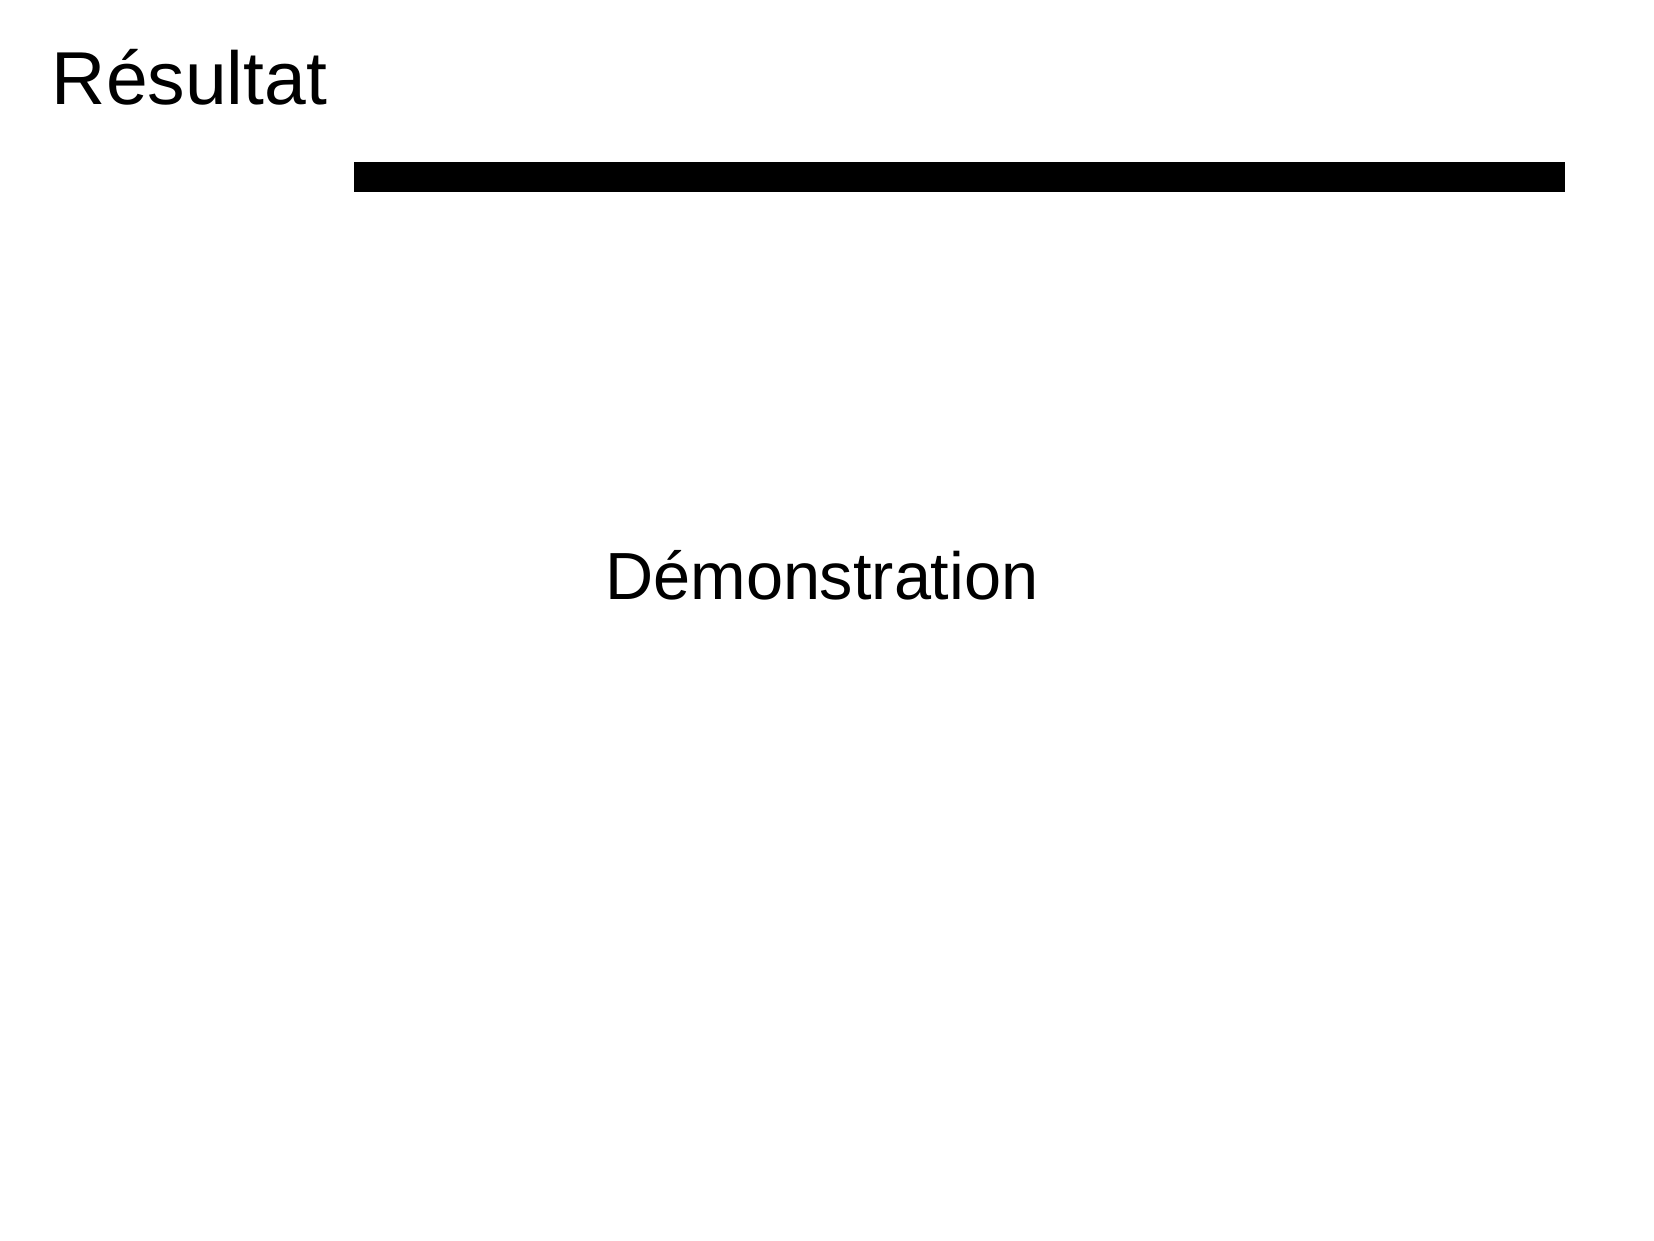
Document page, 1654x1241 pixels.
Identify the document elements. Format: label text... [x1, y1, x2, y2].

text_box Résultat [37, 29, 342, 138]
text_box Démonstration [590, 531, 1054, 630]
